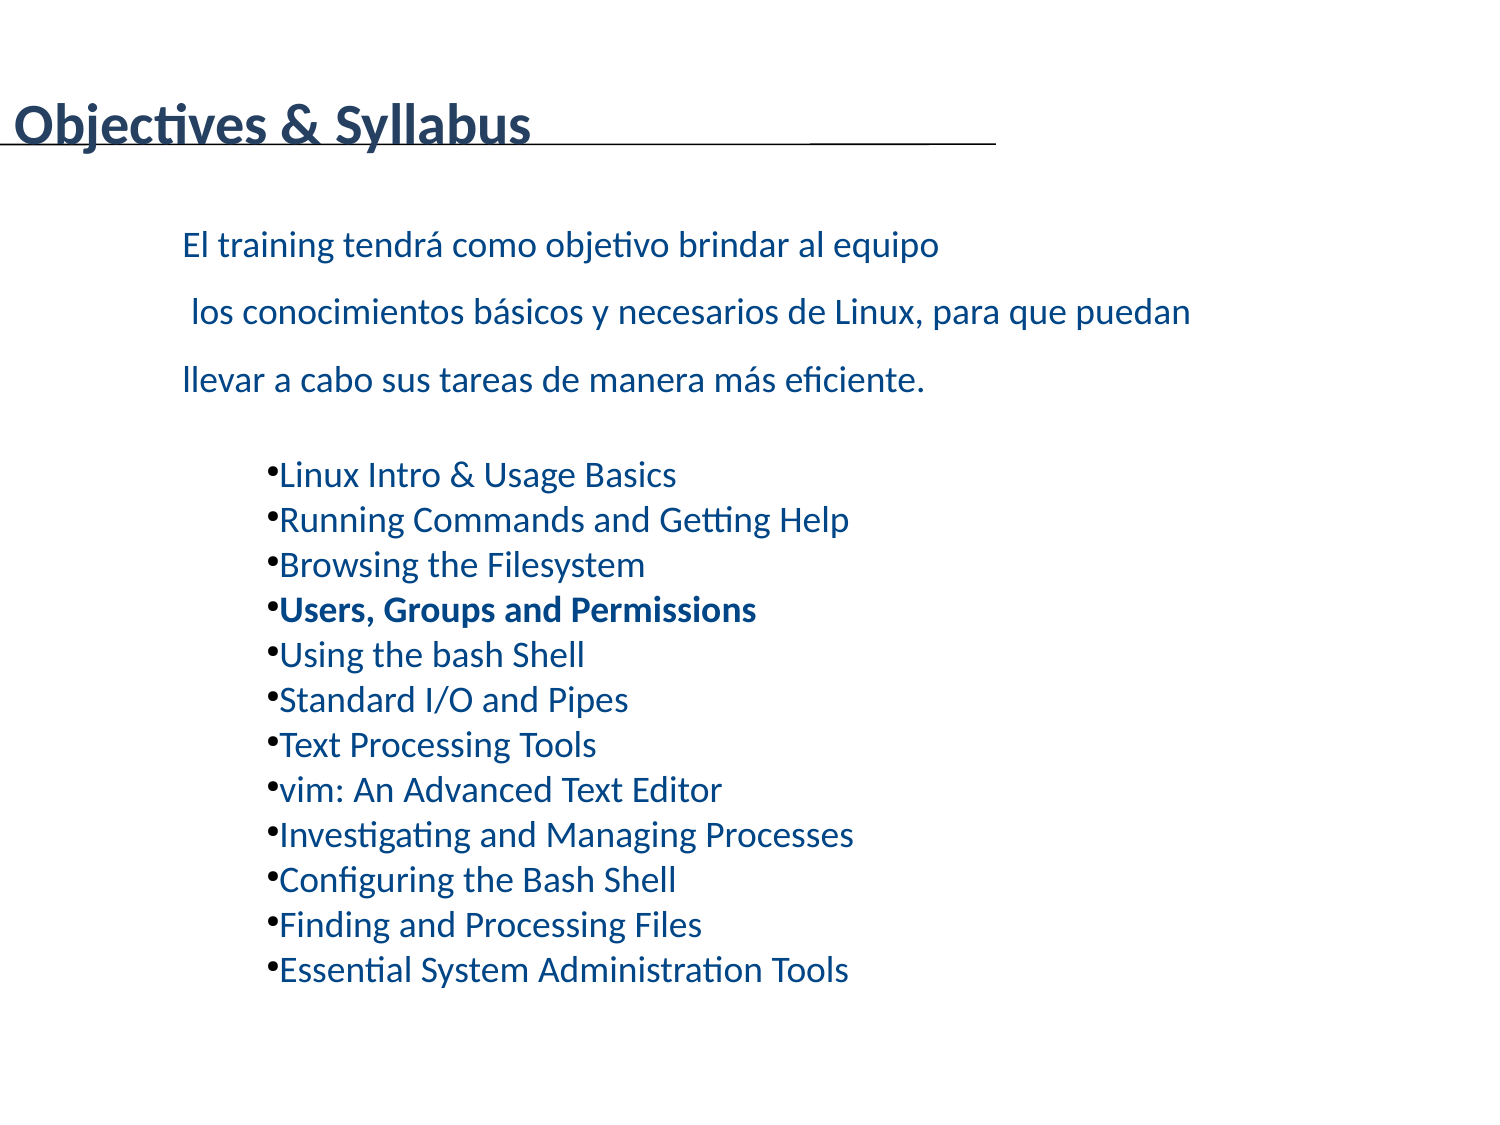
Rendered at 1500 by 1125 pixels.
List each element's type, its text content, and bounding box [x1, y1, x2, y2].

text_box Linux Intro & Usage Basics Running Commands and Getting Help Browsing the Filesystem Users, Groups and Permissions Using the bash Shell Standard I/O and Pipes Text Processing Tools vim: An Advanced Text Editor Investigating and Managing Processes Configuring the Bash Shell Finding and Processing Files Essential System Administration Tools [251, 442, 1392, 998]
text_box El training tendrá como objetivo brindar al equipo los conocimientos básicos y necesarios de Linux, para que puedan llevar a cabo sus tareas de manera más eficiente. [167, 190, 1228, 410]
text_box Objectives & Syllabus [0, 78, 1006, 165]
